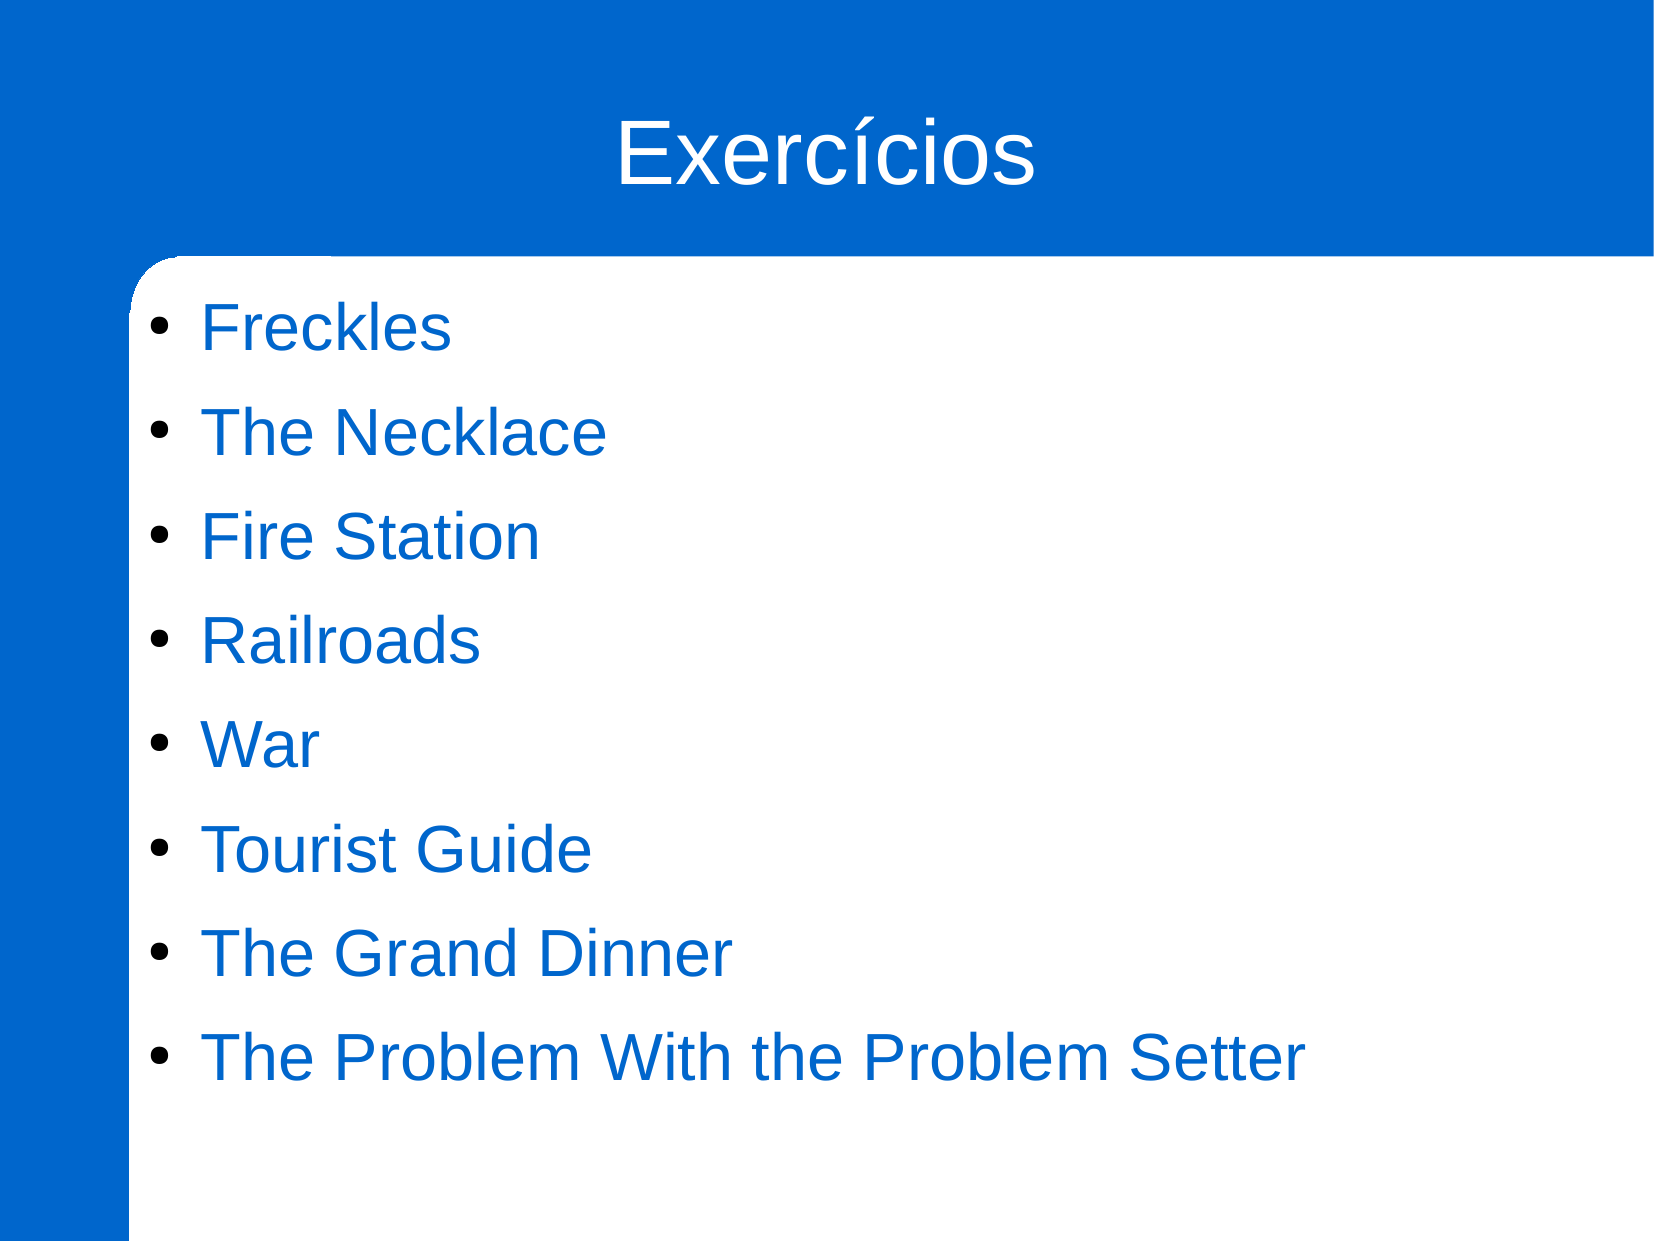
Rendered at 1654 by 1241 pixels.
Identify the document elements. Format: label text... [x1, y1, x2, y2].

list Freckles The Necklace Fire Station Railroads War Tourist Guide The Grand Dinner The Problem With the Problem Setter [129, 290, 1619, 1241]
title Exercícios [82, 49, 1571, 257]
